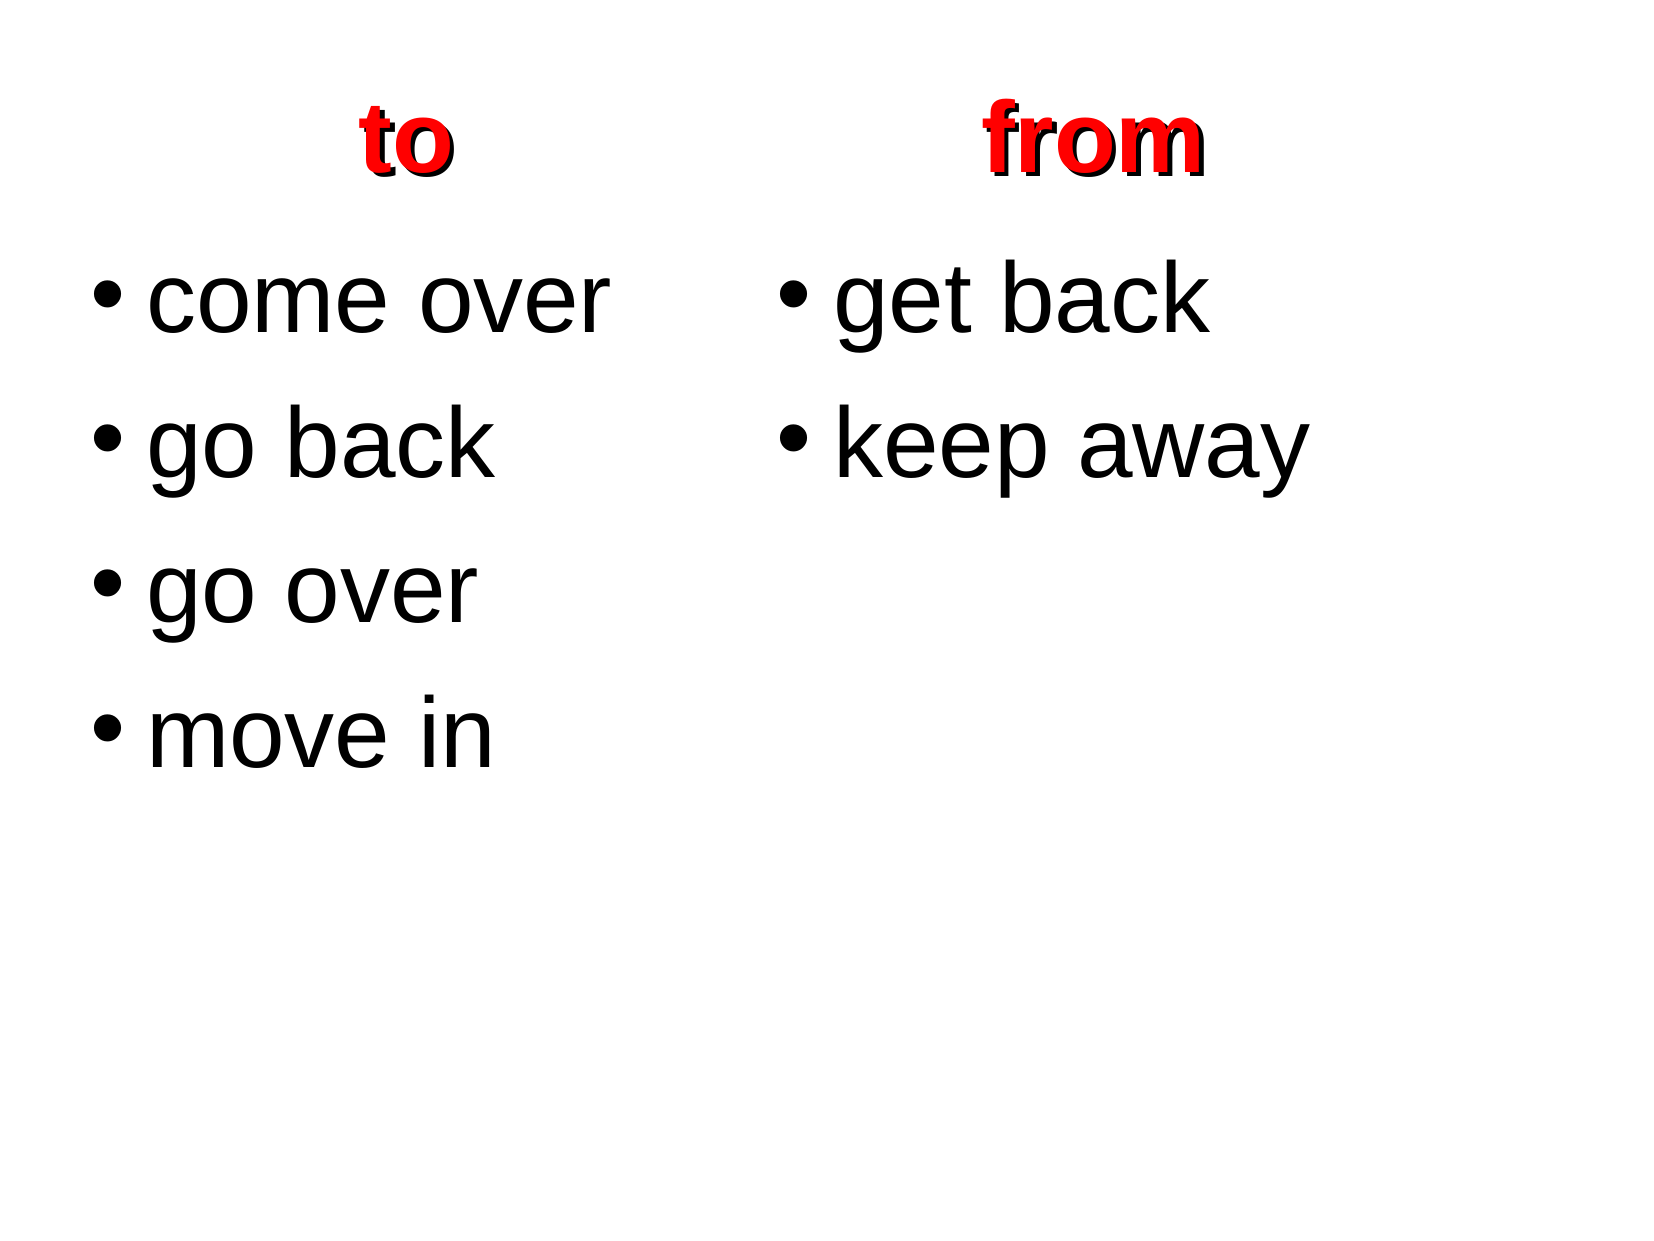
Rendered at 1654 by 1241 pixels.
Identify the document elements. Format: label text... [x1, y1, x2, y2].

list from [761, 62, 1425, 200]
list come over go back go over move in [74, 224, 738, 1075]
list get back keep away [761, 224, 1425, 1075]
list to [74, 62, 738, 200]
